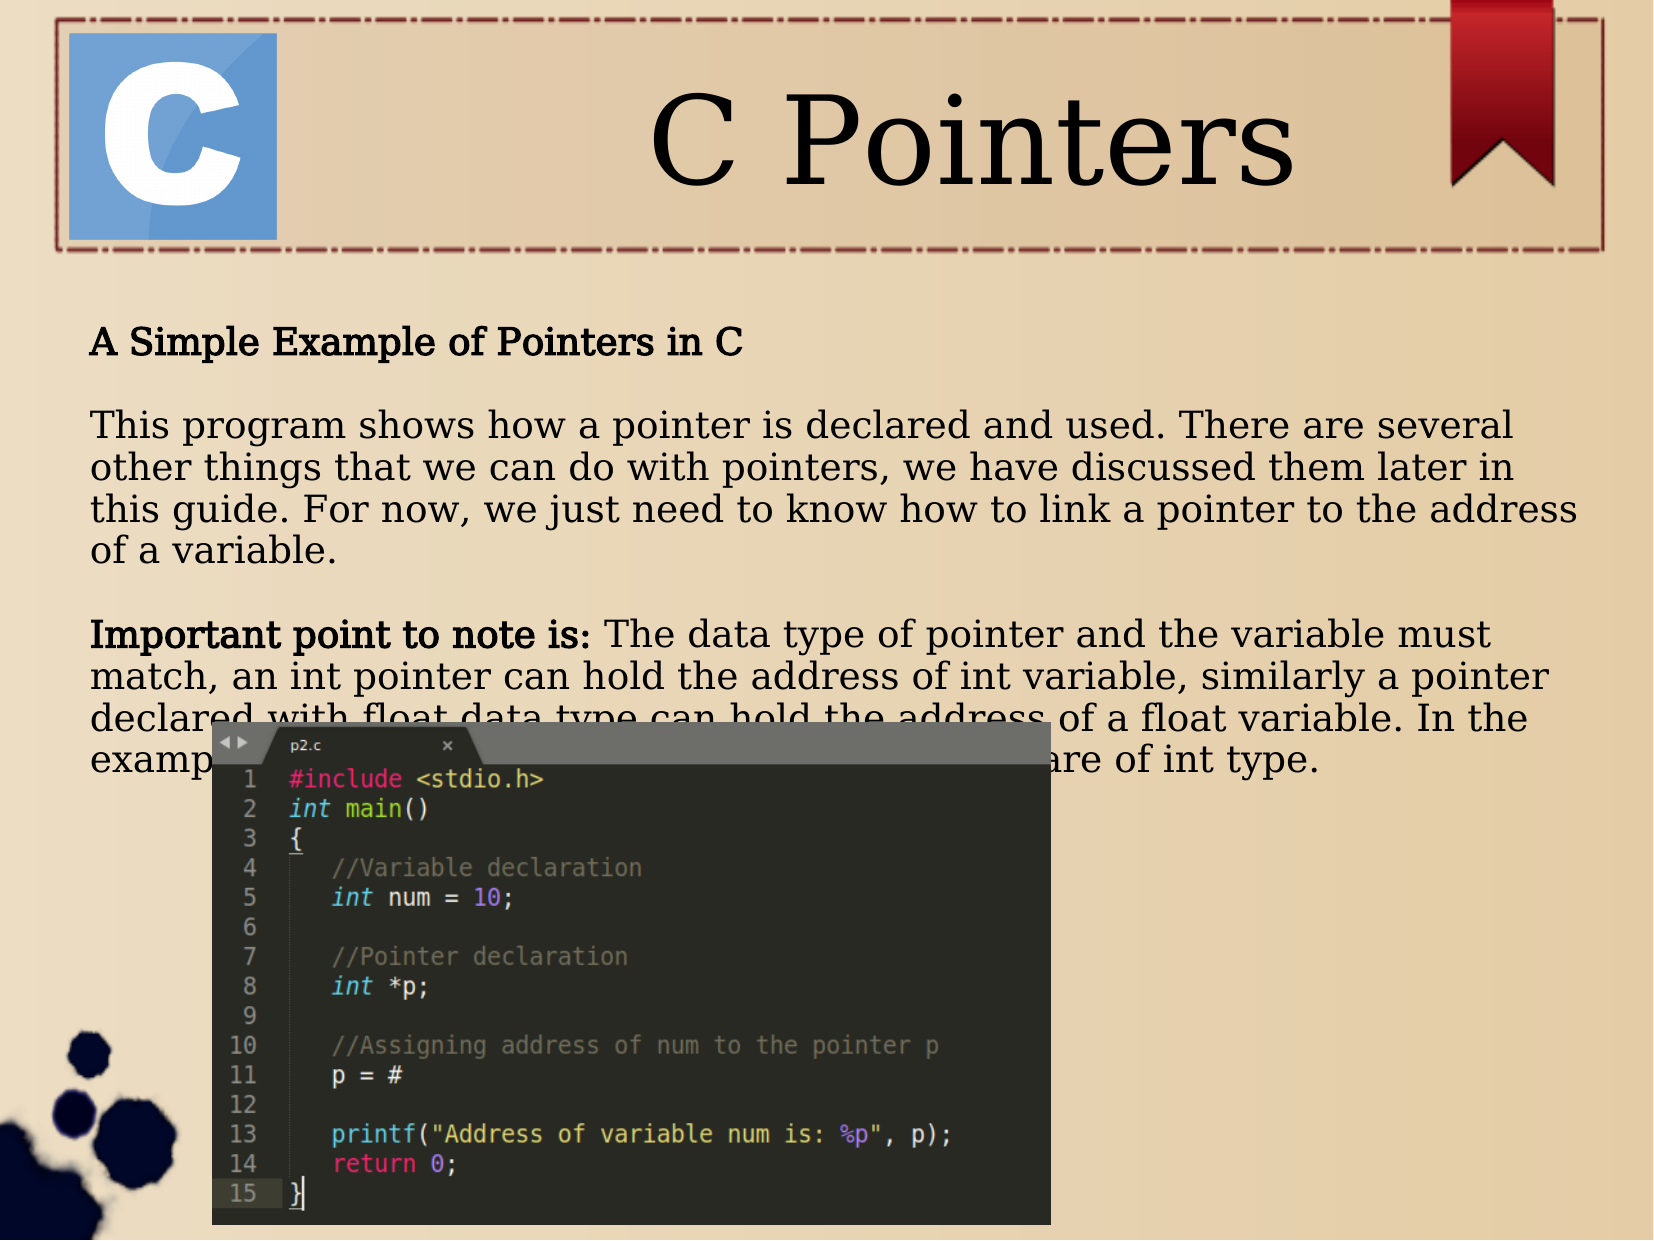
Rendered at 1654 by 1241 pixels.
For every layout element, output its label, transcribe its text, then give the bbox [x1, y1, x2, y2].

picture [0, 0, 1654, 1240]
title C Pointers [495, 47, 1413, 229]
text_box A Simple Example of Pointers in C This program shows how a pointer is declared and used. There are several other things that we can do with pointers, we have discussed them later in this guide. For now, we just need to know how to link a pointer to the address of a variable. Important point to note is: The data type of pointer and the variable must match, an int pointer can hold the address of int variable, similarly a pointer declared with float data type can hold the address of a float variable. In the example below, the pointer and the variable both are of int type. [75, 313, 1606, 747]
